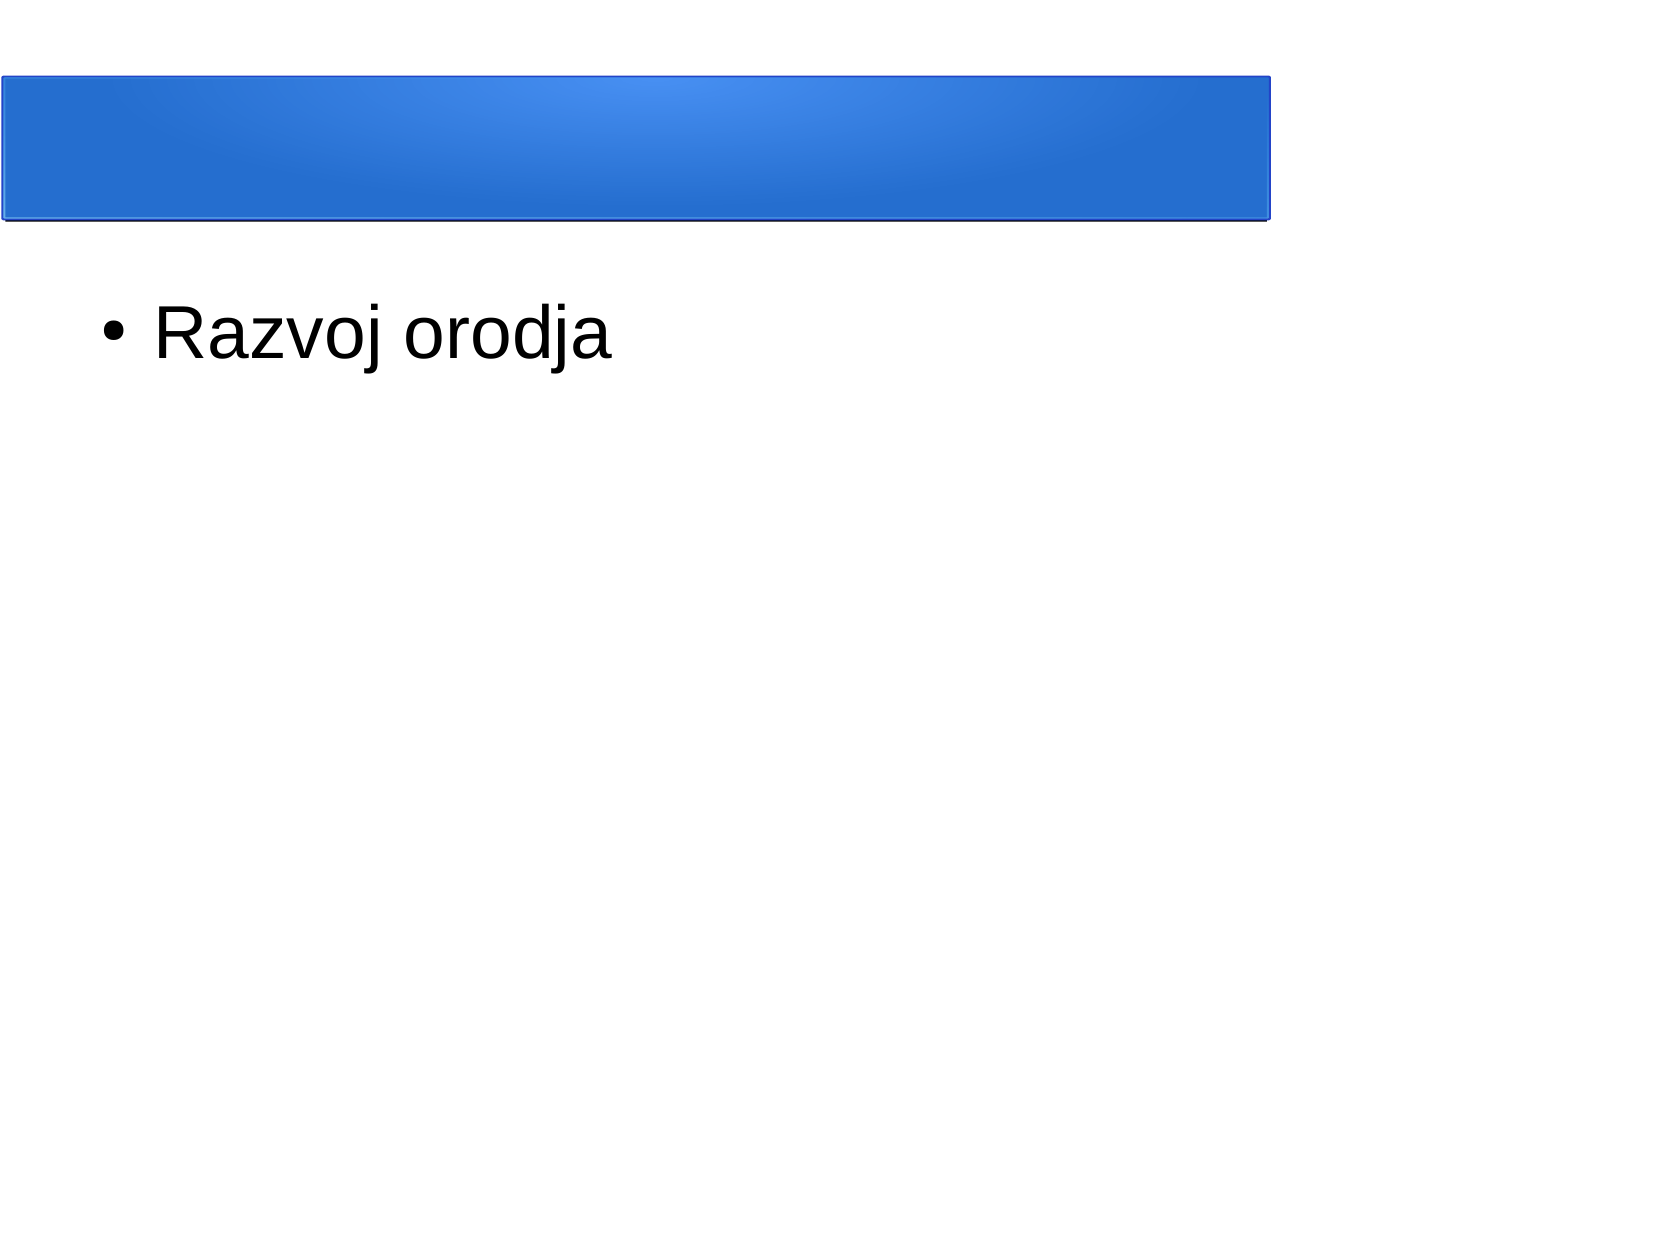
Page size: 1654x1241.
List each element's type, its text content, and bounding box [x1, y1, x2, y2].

list Razvoj orodja [82, 290, 1571, 1010]
